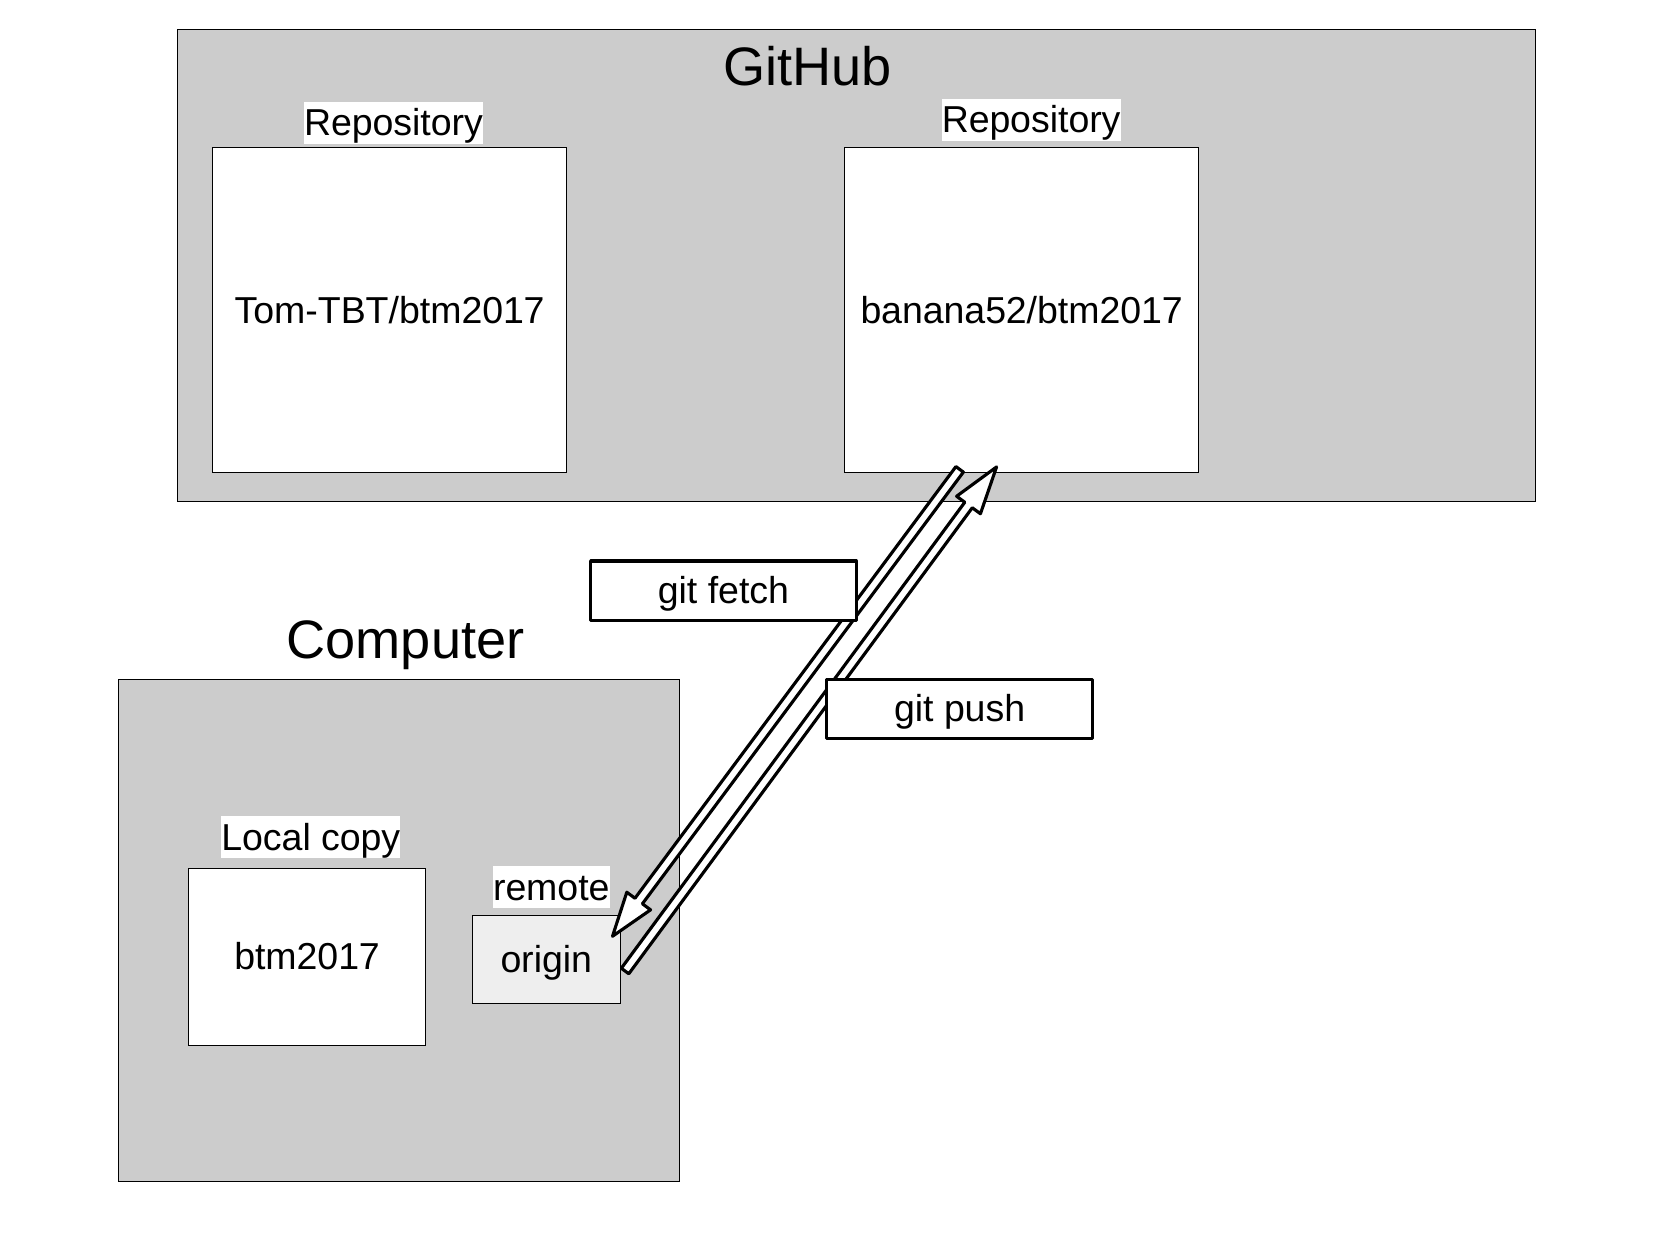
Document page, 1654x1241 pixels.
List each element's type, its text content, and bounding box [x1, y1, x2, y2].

text_box btm2017 [188, 868, 426, 1046]
text_box remote [478, 859, 663, 916]
text_box remote [673, 859, 745, 916]
text_box [118, 621, 853, 1182]
text_box git fetch [590, 561, 857, 621]
text_box origin [472, 915, 621, 1004]
text_box banana52/btm2017 [844, 147, 1199, 473]
text_box [177, 29, 1536, 679]
text_box git push [826, 679, 1093, 739]
text_box GitHub [708, 29, 1034, 105]
text_box Repository [927, 91, 1193, 148]
text_box remote [643, 859, 701, 916]
text_box Repository [289, 94, 556, 151]
text_box Computer [271, 602, 597, 678]
text_box Tom-TBT/btm2017 [212, 147, 567, 473]
text_box Local copy [206, 809, 473, 866]
